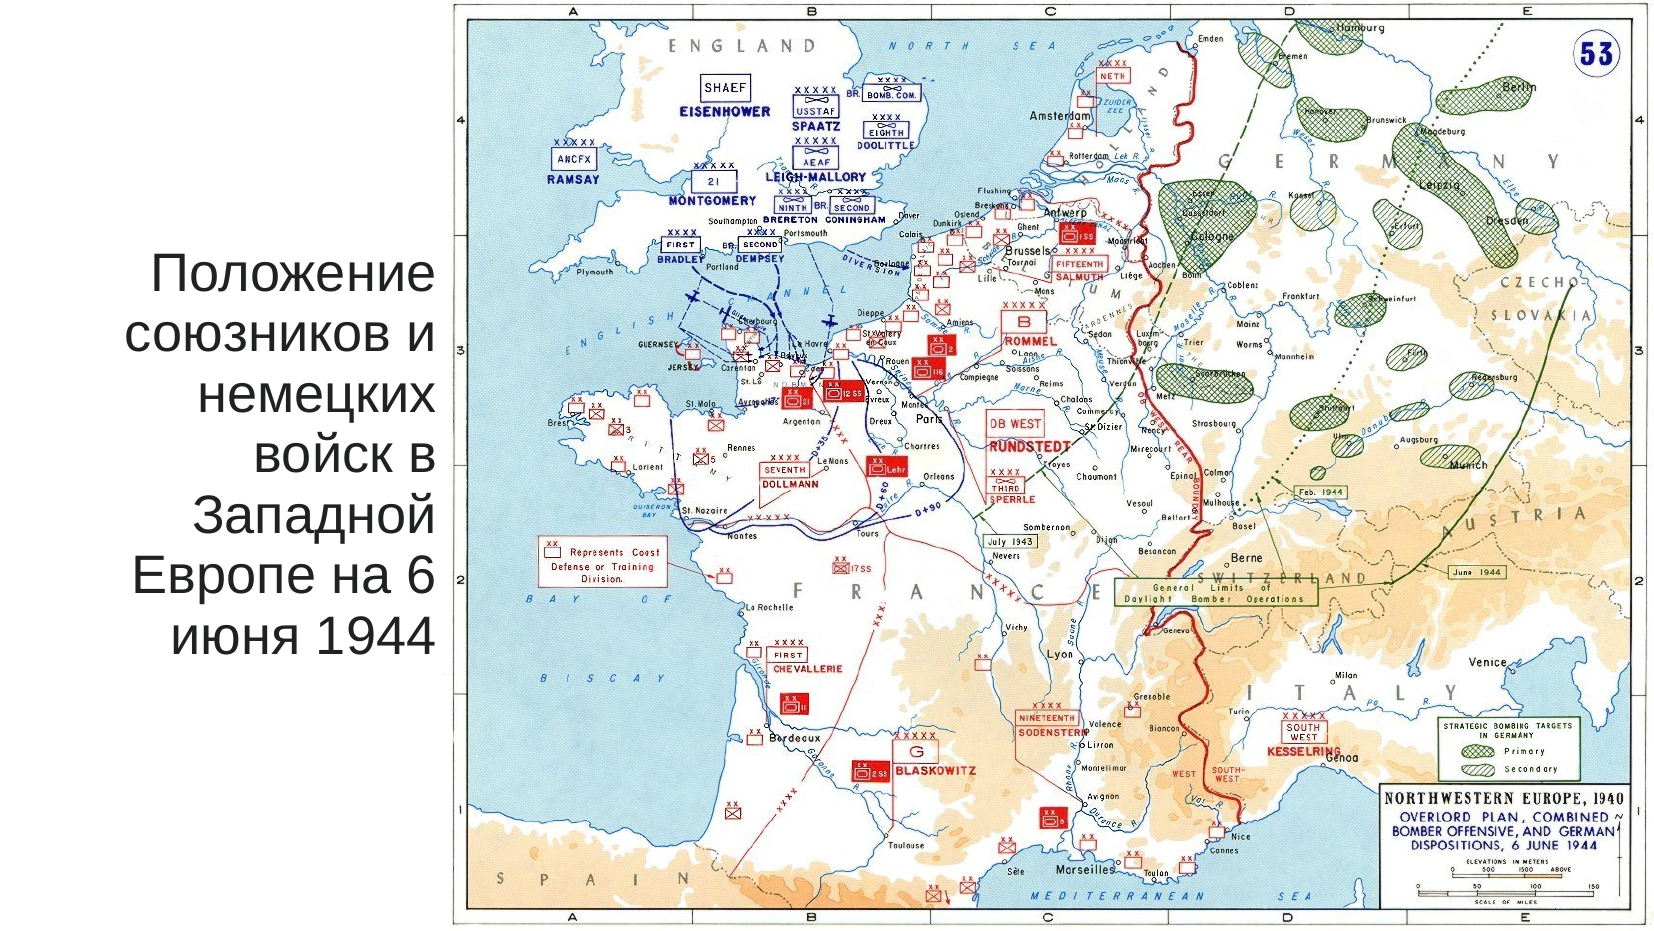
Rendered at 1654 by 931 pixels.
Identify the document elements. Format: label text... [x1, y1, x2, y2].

title Положение союзников и немецких войск в Западной Европе на 6 июня 1944 [11, 21, 435, 886]
picture [435, 0, 1654, 931]
